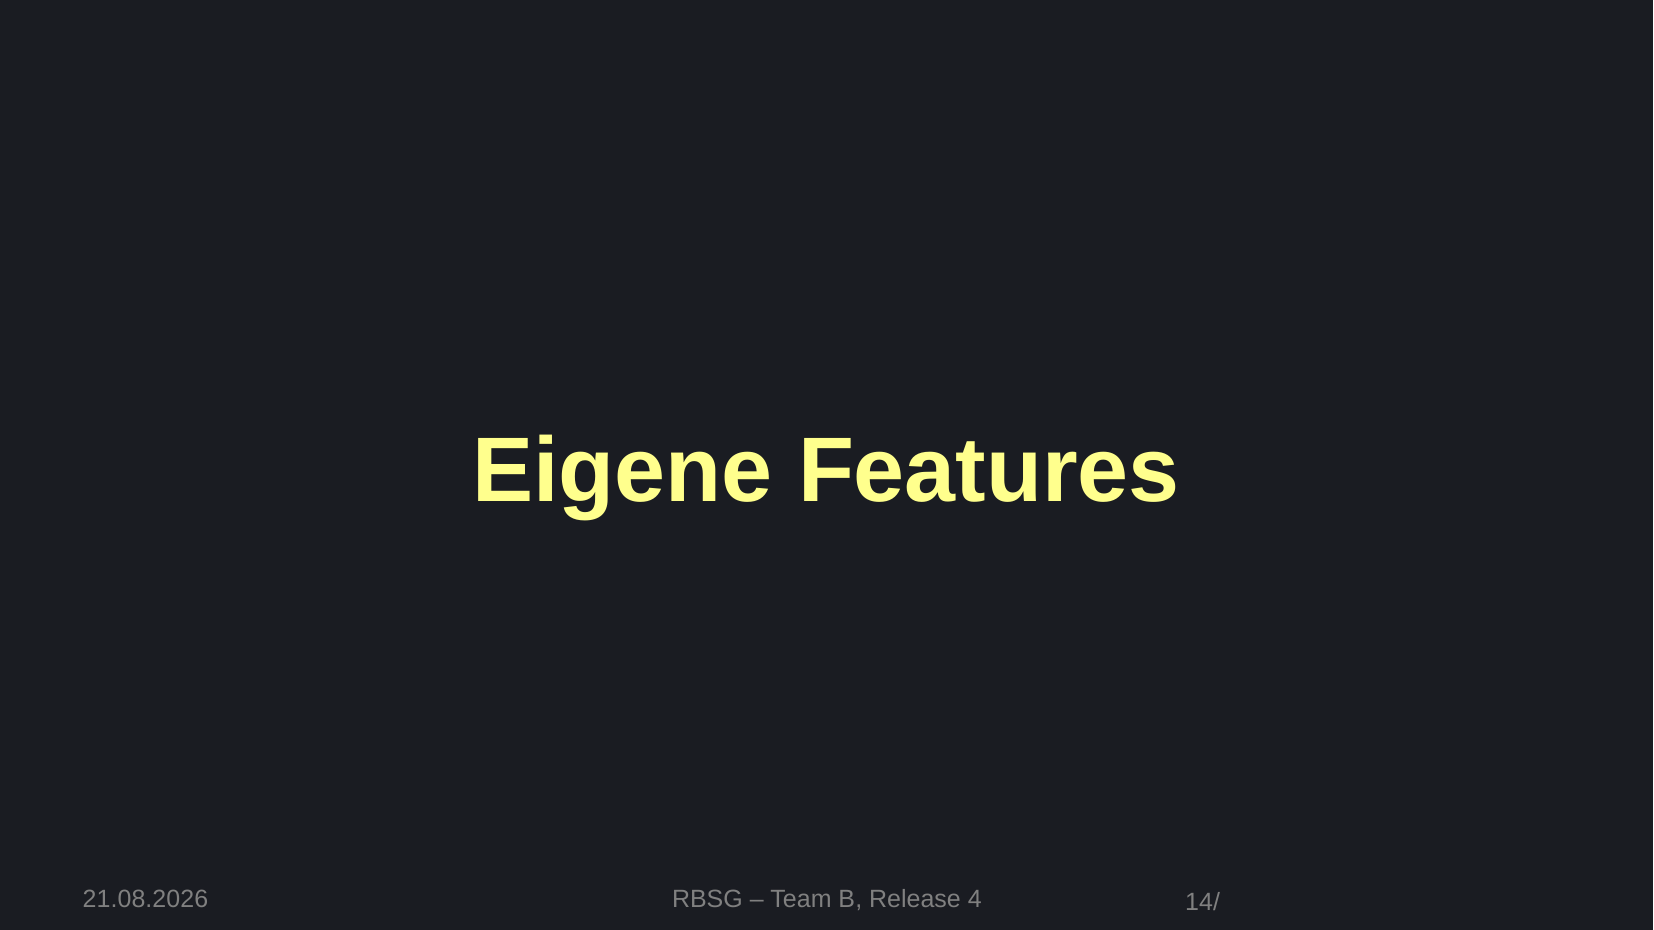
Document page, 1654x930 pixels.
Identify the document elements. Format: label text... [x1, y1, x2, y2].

text_box RBSG – Team B, Release 4 [565, 882, 1090, 912]
title Eigene Features [82, 387, 1571, 543]
text_box / [1185, 885, 1571, 912]
text_box 03.09.2019 [82, 882, 468, 912]
